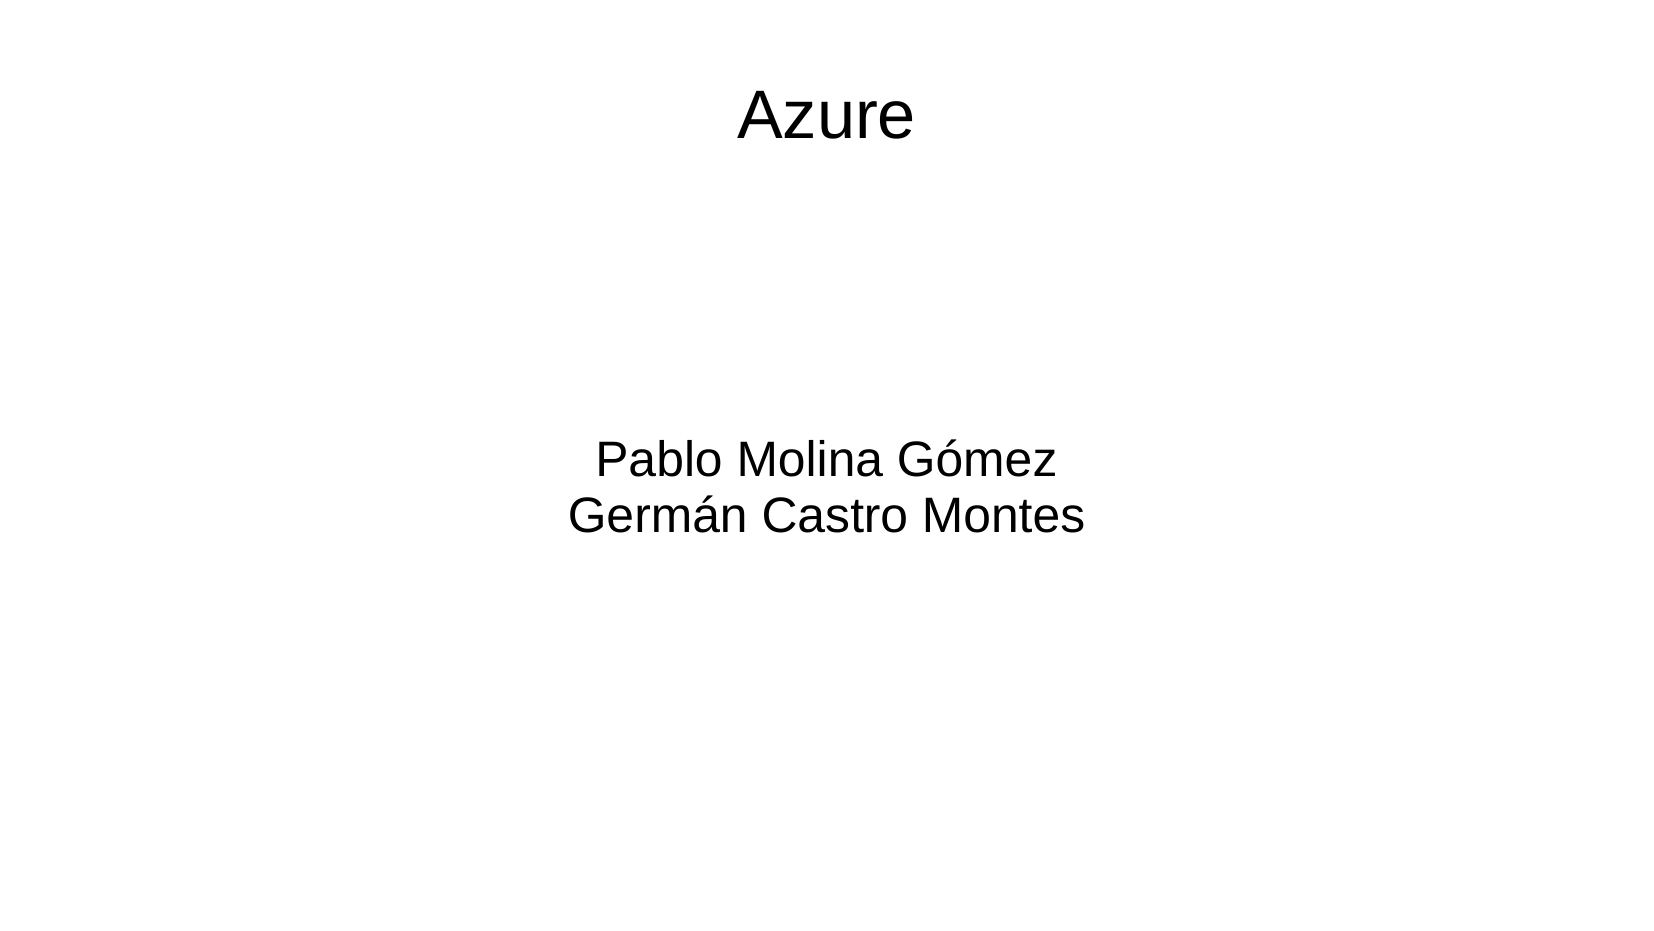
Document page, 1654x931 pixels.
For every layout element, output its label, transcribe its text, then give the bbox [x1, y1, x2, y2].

subtitle Pablo Molina Gómez Germán Castro Montes [82, 217, 1571, 757]
title Azure [82, 36, 1571, 193]
